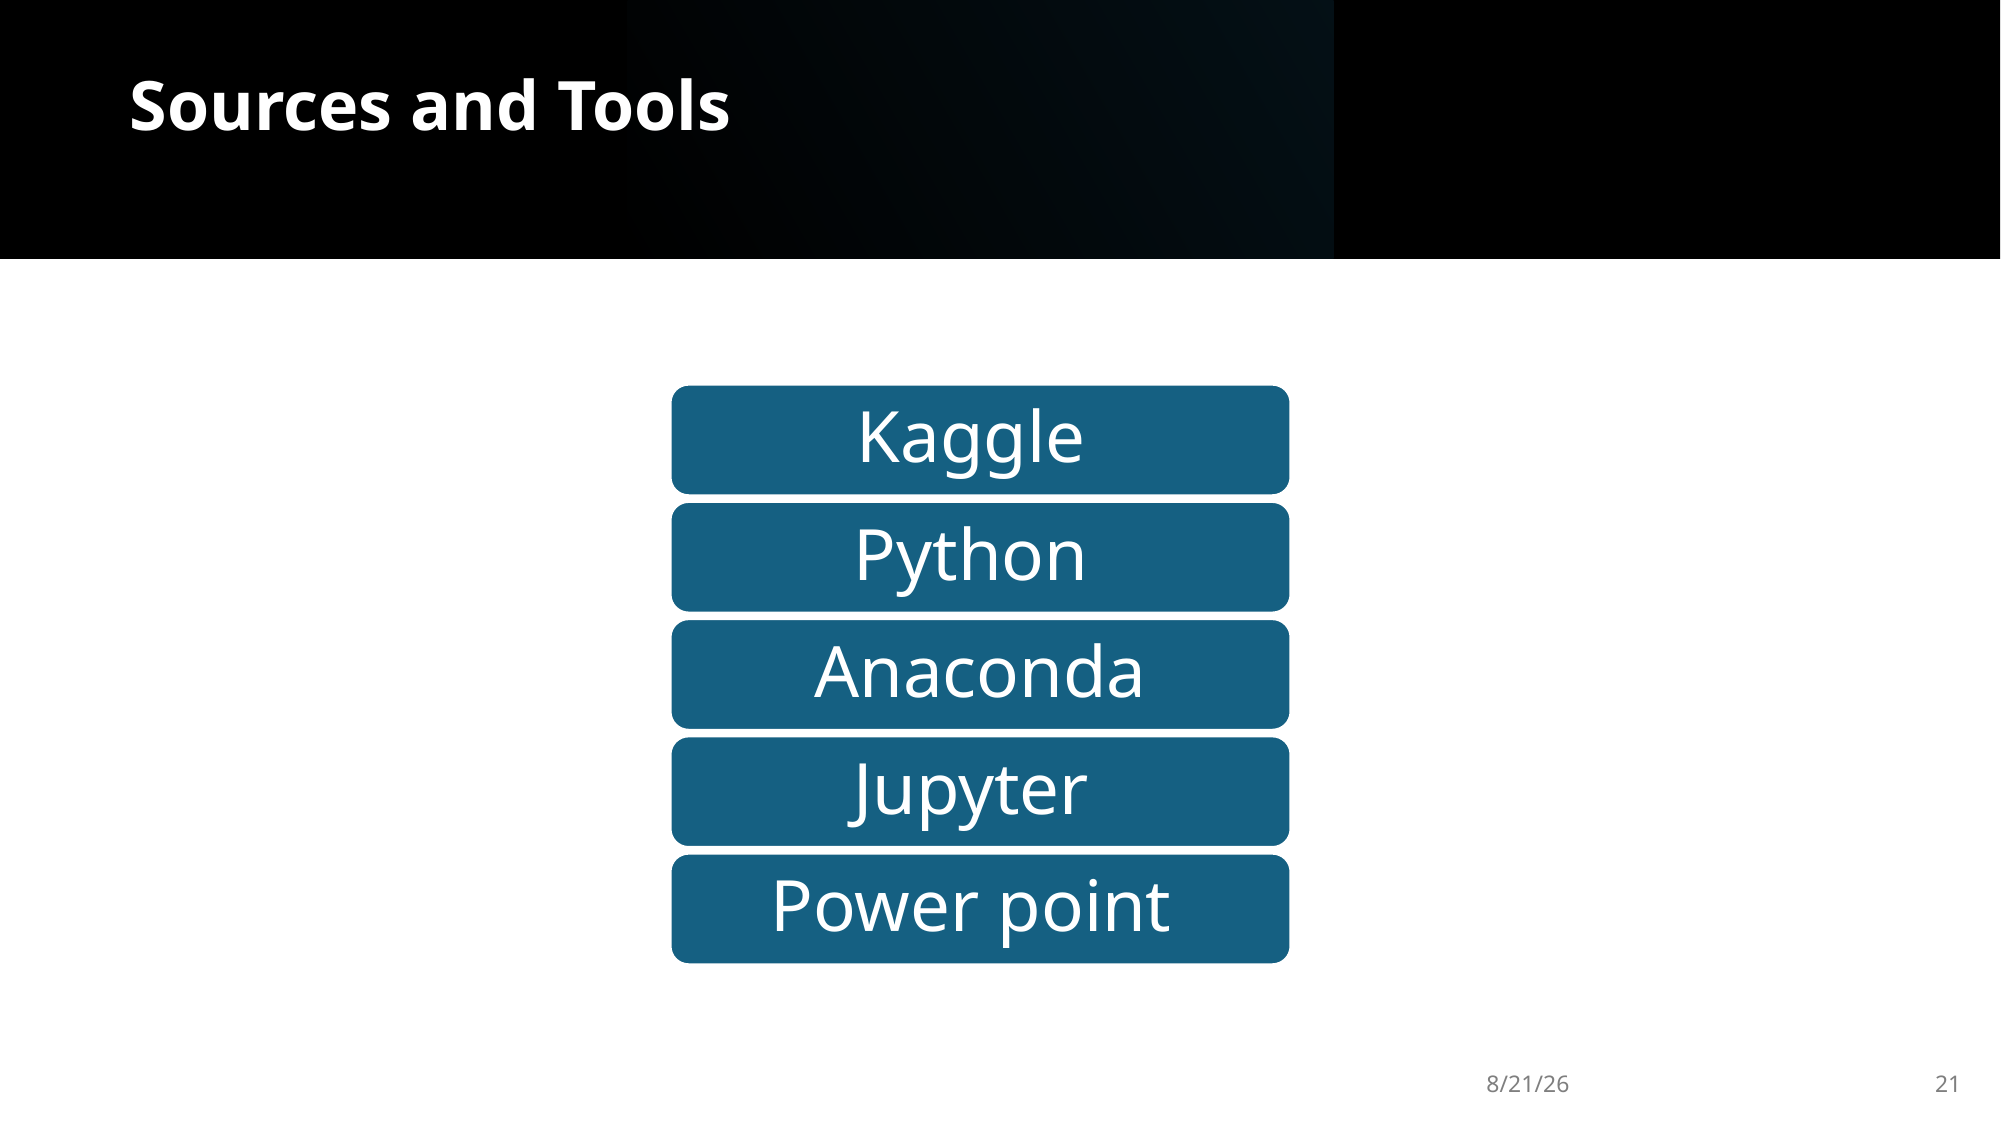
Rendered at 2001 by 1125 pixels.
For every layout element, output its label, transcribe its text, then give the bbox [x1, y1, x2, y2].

text_box Power point [669, 853, 1292, 965]
text_box Kaggle [669, 384, 1292, 496]
text_box Python [669, 501, 1292, 614]
text_box Anaconda [669, 618, 1292, 731]
text_box 12/9/2024 [1471, 1054, 1920, 1115]
text_box Jupyter [669, 735, 1292, 848]
text_box [0, 0, 2000, 1125]
title Sources and Tools [114, 64, 1279, 206]
text_box 3 [1920, 1054, 1994, 1115]
